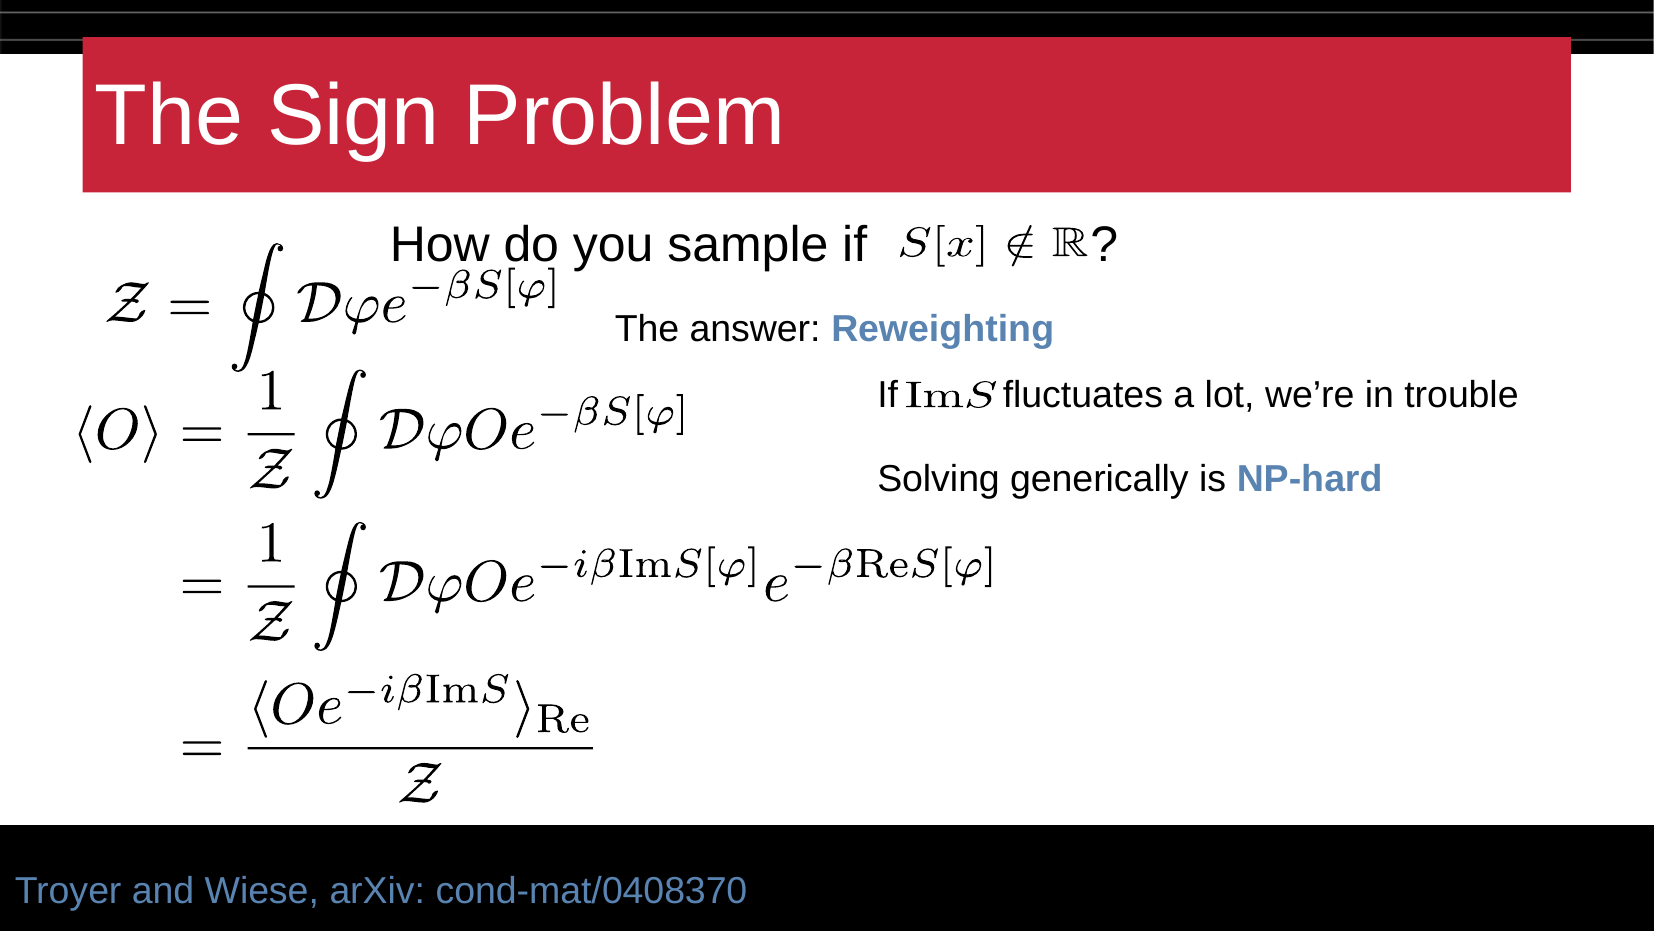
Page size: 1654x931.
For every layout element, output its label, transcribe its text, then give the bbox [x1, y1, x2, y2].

picture [0, 0, 1654, 54]
text_box The answer: Reweighting [600, 300, 1163, 357]
text_box [906, 381, 997, 409]
text_box If fluctuates a lot, we’re in trouble Solving generically is NP-hard [862, 366, 1617, 550]
text_box [75, 243, 992, 803]
text_box How do you sample if ? [375, 208, 1238, 280]
text_box Troyer and Wiese, arXiv: cond-mat/0408370 [0, 862, 826, 931]
text_box [0, 825, 1654, 931]
title The Sign Problem [82, 37, 1571, 193]
